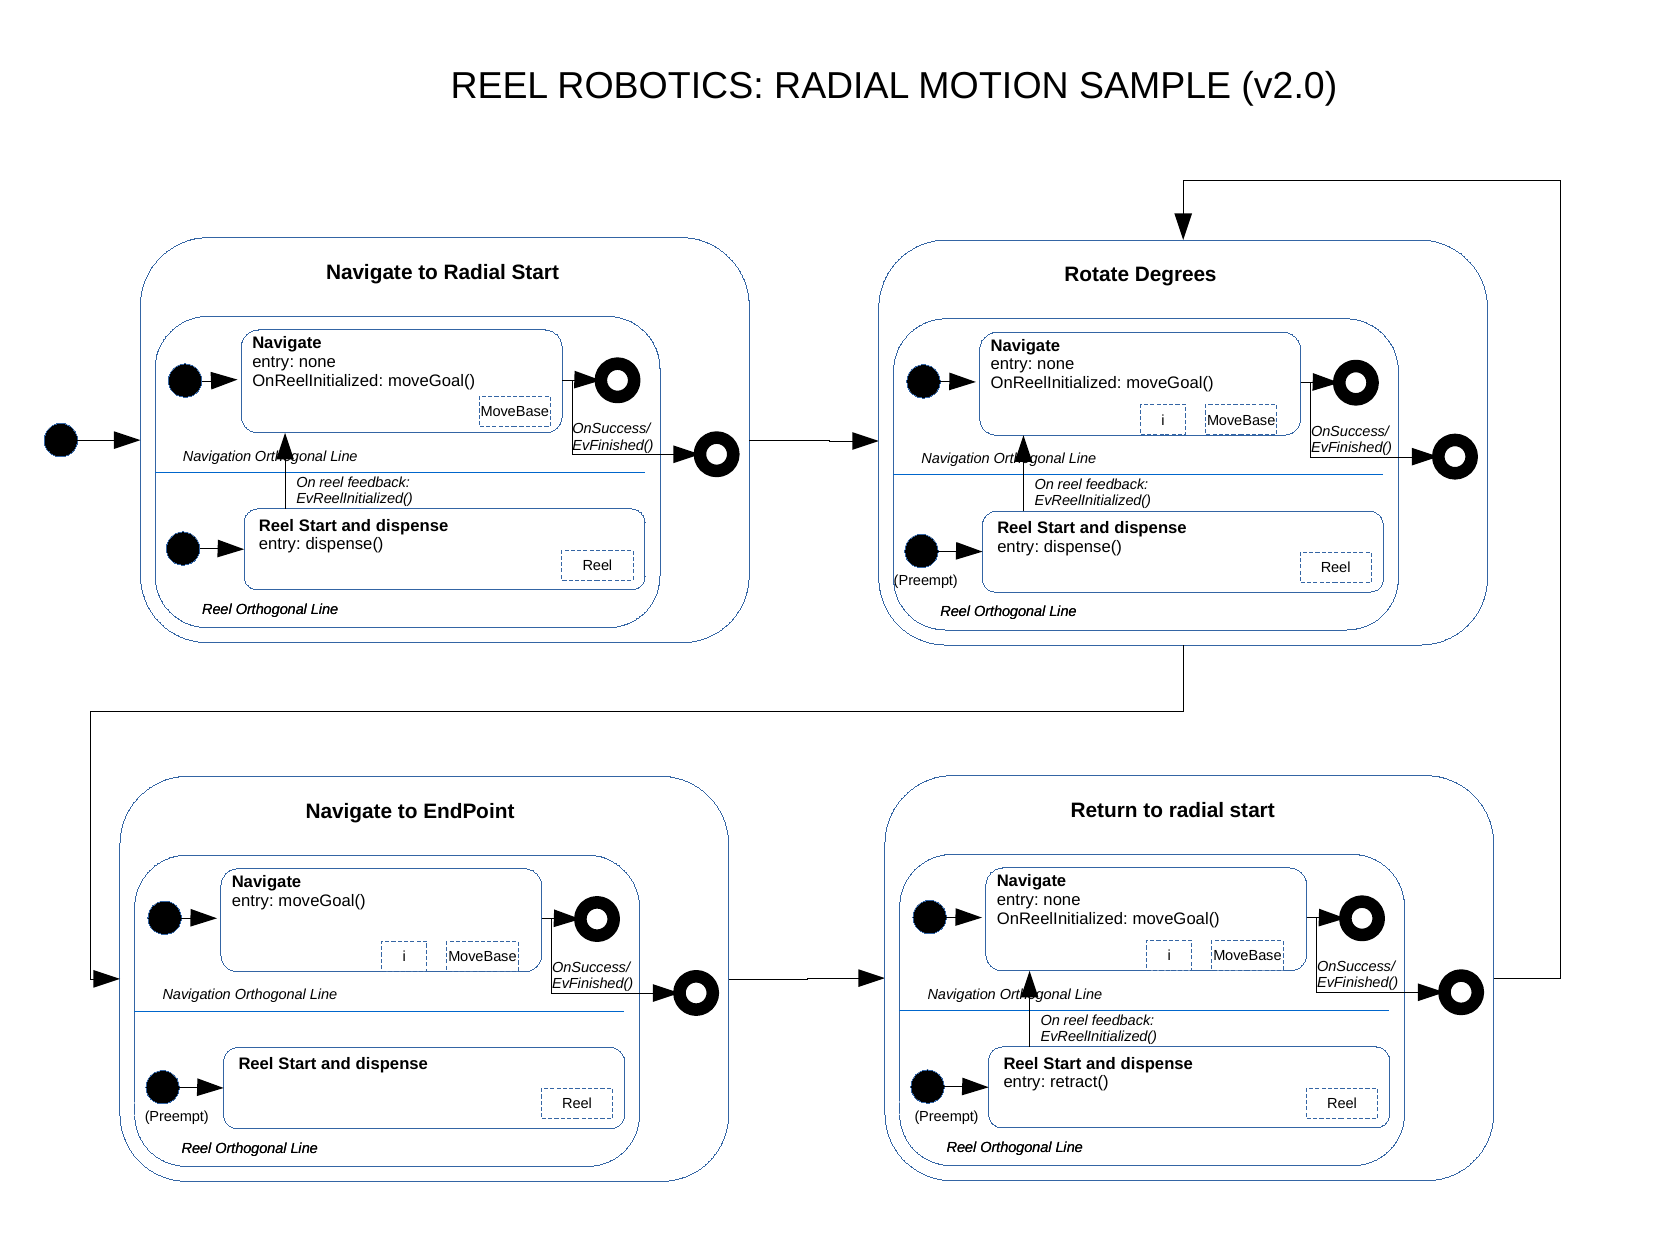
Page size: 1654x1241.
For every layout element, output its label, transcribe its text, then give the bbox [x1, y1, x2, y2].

text_box OnSuccess/ EvFinished() [1296, 415, 1411, 463]
text_box Reel Start and dispense entry: retract() [988, 1046, 1370, 1129]
text_box Reel Start and dispense entry: dispense() [982, 510, 1364, 593]
text_box Reel Orthogonal Line [166, 1132, 371, 1166]
text_box Return to radial start [1055, 791, 1329, 853]
text_box On reel feedback: EvReelInitialized() [1025, 1004, 1212, 1052]
text_box i [1140, 404, 1186, 435]
text_box [44, 423, 78, 457]
text_box Reel [561, 550, 634, 581]
text_box REEL ROBOTICS: RADIAL MOTION SAMPLE (v2.0) [435, 57, 1353, 115]
text_box Navigate entry: none OnReelInitialized: moveGoal() [237, 326, 511, 409]
text_box Reel Start and dispense entry: dispense() [244, 508, 625, 591]
text_box Navigation Orthogonal Line [1024, 442, 1161, 468]
text_box On reel feedback: EvReelInitialized() [281, 466, 467, 514]
text_box Rotate Degrees [1049, 255, 1323, 318]
text_box OnSuccess/ EvFinished() [576, 413, 762, 461]
text_box [119, 776, 729, 1182]
text_box Reel [1306, 1088, 1378, 1119]
text_box Reel Orthogonal Line [187, 593, 392, 627]
text_box Navigation Orthogonal Line [906, 442, 1023, 476]
text_box [140, 237, 750, 643]
text_box (Preempt) [130, 1059, 224, 1133]
text_box Navigate entry: none OnReelInitialized: moveGoal() [982, 864, 1255, 947]
text_box Navigation Orthogonal Line [286, 440, 423, 466]
text_box OnSuccess/ EvFinished() [537, 951, 652, 1000]
text_box Reel Start and dispense [223, 1047, 605, 1129]
text_box OnSuccess/ EvFinished() [1302, 951, 1417, 999]
text_box MoveBase [1205, 404, 1277, 435]
text_box [878, 240, 1488, 646]
text_box Navigate entry: none OnReelInitialized: moveGoal() [975, 328, 1249, 412]
text_box Reel Orthogonal Line [931, 1131, 1136, 1165]
text_box OnSuccess/ EvFinished() [1320, 951, 1507, 999]
text_box Navigation Orthogonal Line [168, 440, 285, 474]
text_box Navigate to EndPoint [290, 792, 564, 854]
text_box Navigation Orthogonal Line [1030, 978, 1167, 1004]
text_box MoveBase [479, 396, 551, 427]
text_box OnSuccess/ EvFinished() [557, 413, 673, 461]
text_box On reel feedback: EvReelInitialized() [1019, 468, 1206, 517]
text_box Navigate entry: moveGoal() [217, 865, 490, 948]
text_box OnSuccess/ EvFinished() [1314, 415, 1501, 463]
text_box OnSuccess/ EvFinished() [555, 951, 742, 1000]
text_box Navigation Orthogonal Line [147, 979, 402, 1013]
text_box Reel Orthogonal Line [925, 596, 1130, 630]
text_box Reel [1300, 552, 1372, 583]
text_box Navigation Orthogonal Line [912, 978, 1029, 1012]
text_box Navigate to Radial Start [311, 253, 585, 315]
text_box i [1146, 940, 1192, 971]
text_box (Preempt) [878, 522, 973, 597]
text_box [884, 775, 1494, 1181]
text_box MoveBase [446, 941, 519, 972]
text_box MoveBase [1211, 940, 1284, 971]
text_box (Preempt) [899, 1058, 994, 1132]
text_box Reel [541, 1088, 613, 1119]
text_box i [381, 941, 427, 972]
